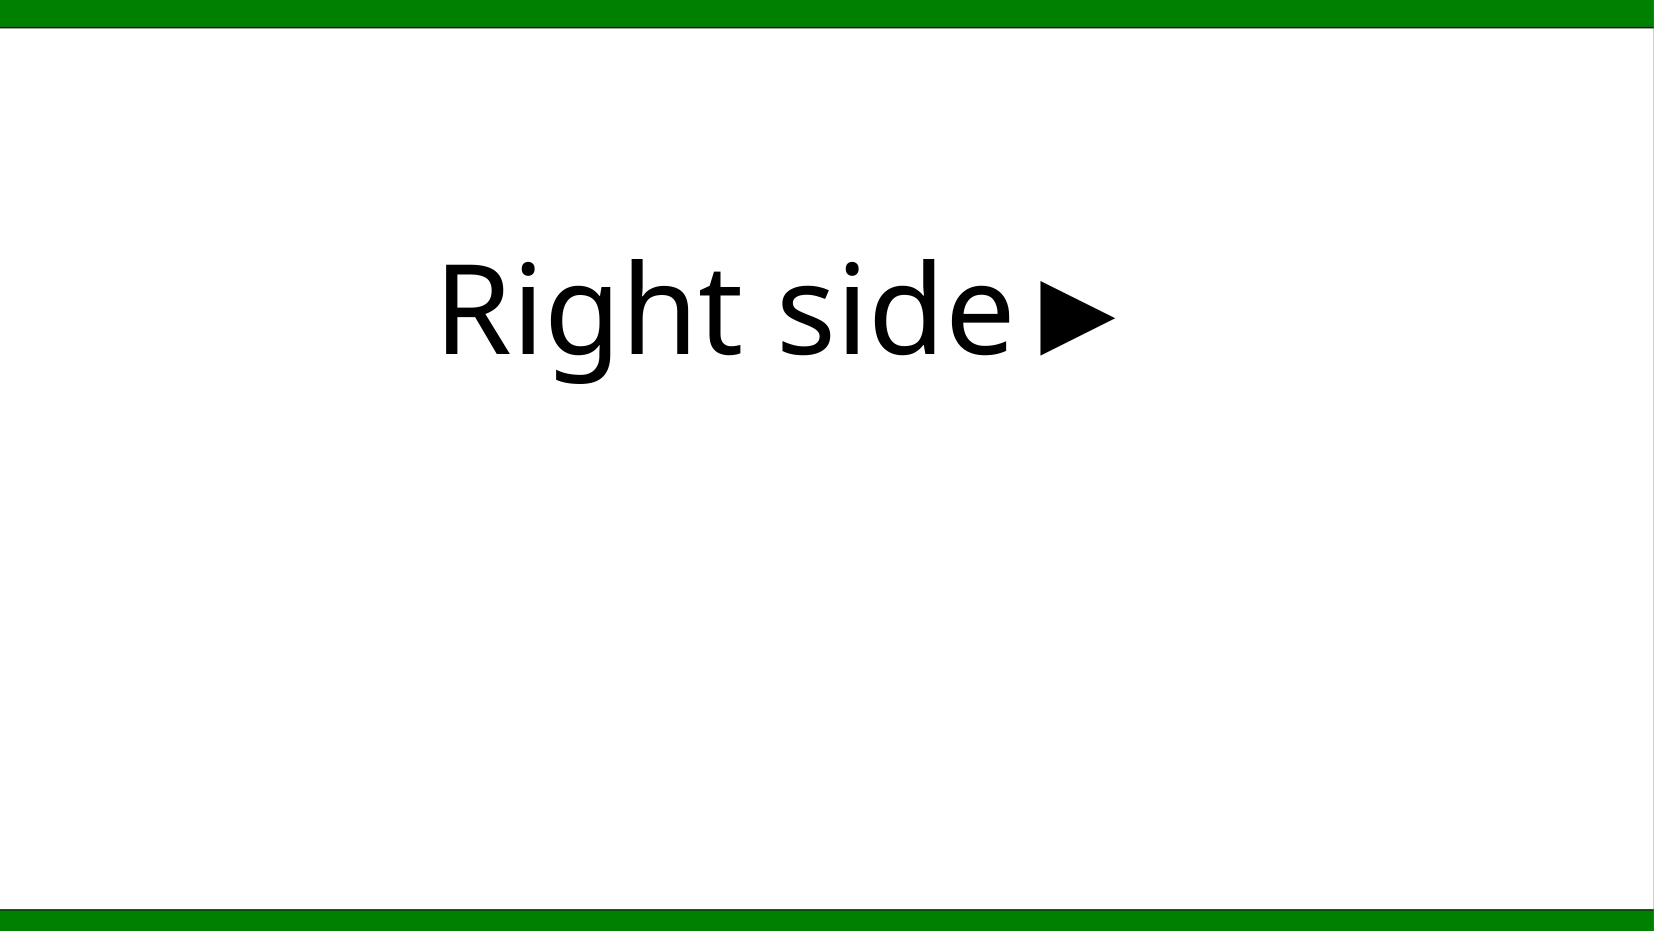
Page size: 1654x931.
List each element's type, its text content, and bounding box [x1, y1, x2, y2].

picture [0, 0, 1654, 931]
text_box Right side► [195, 213, 1381, 556]
